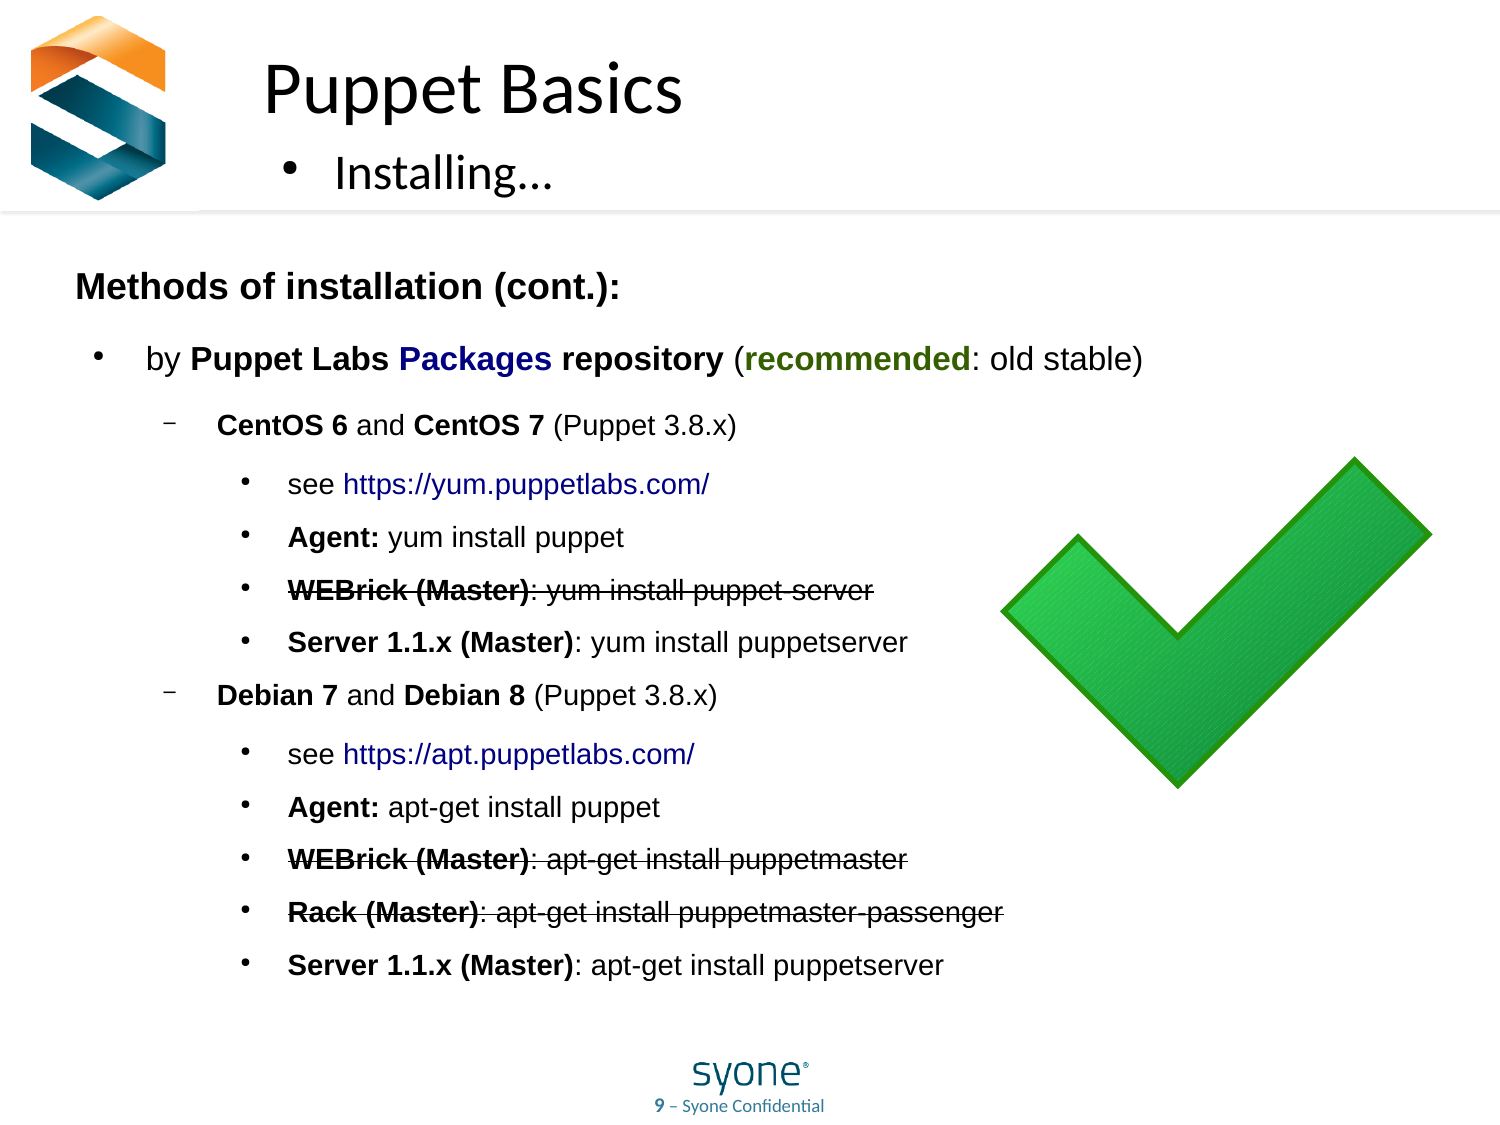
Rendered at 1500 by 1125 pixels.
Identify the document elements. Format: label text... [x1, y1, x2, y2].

picture [0, 0, 1500, 219]
list Installing... [248, 139, 1355, 207]
list Methods of installation (cont.): by Puppet Labs Packages repository (recommended: old stable) CentOS 6 and CentOS 7 (Puppet 3.8.x) see https://yum.puppetlabs.com/ Agent: yum install puppet WEBrick (Master): yum install puppet-server Server 1.1.x (Master): yum install puppetserver Debian 7 and Debian 8 (Puppet 3.8.x) see https://apt.puppetlabs.com/ Agent: apt-get install puppet WEBrick (Master): apt-get install puppetmaster Rack (Master): apt-get install puppetmaster-passenger Server 1.1.x (Master): apt-get install puppetserver [75, 262, 1426, 1005]
picture [916, 314, 1500, 905]
picture [687, 1056, 813, 1098]
title Puppet Basics [248, 37, 1355, 129]
